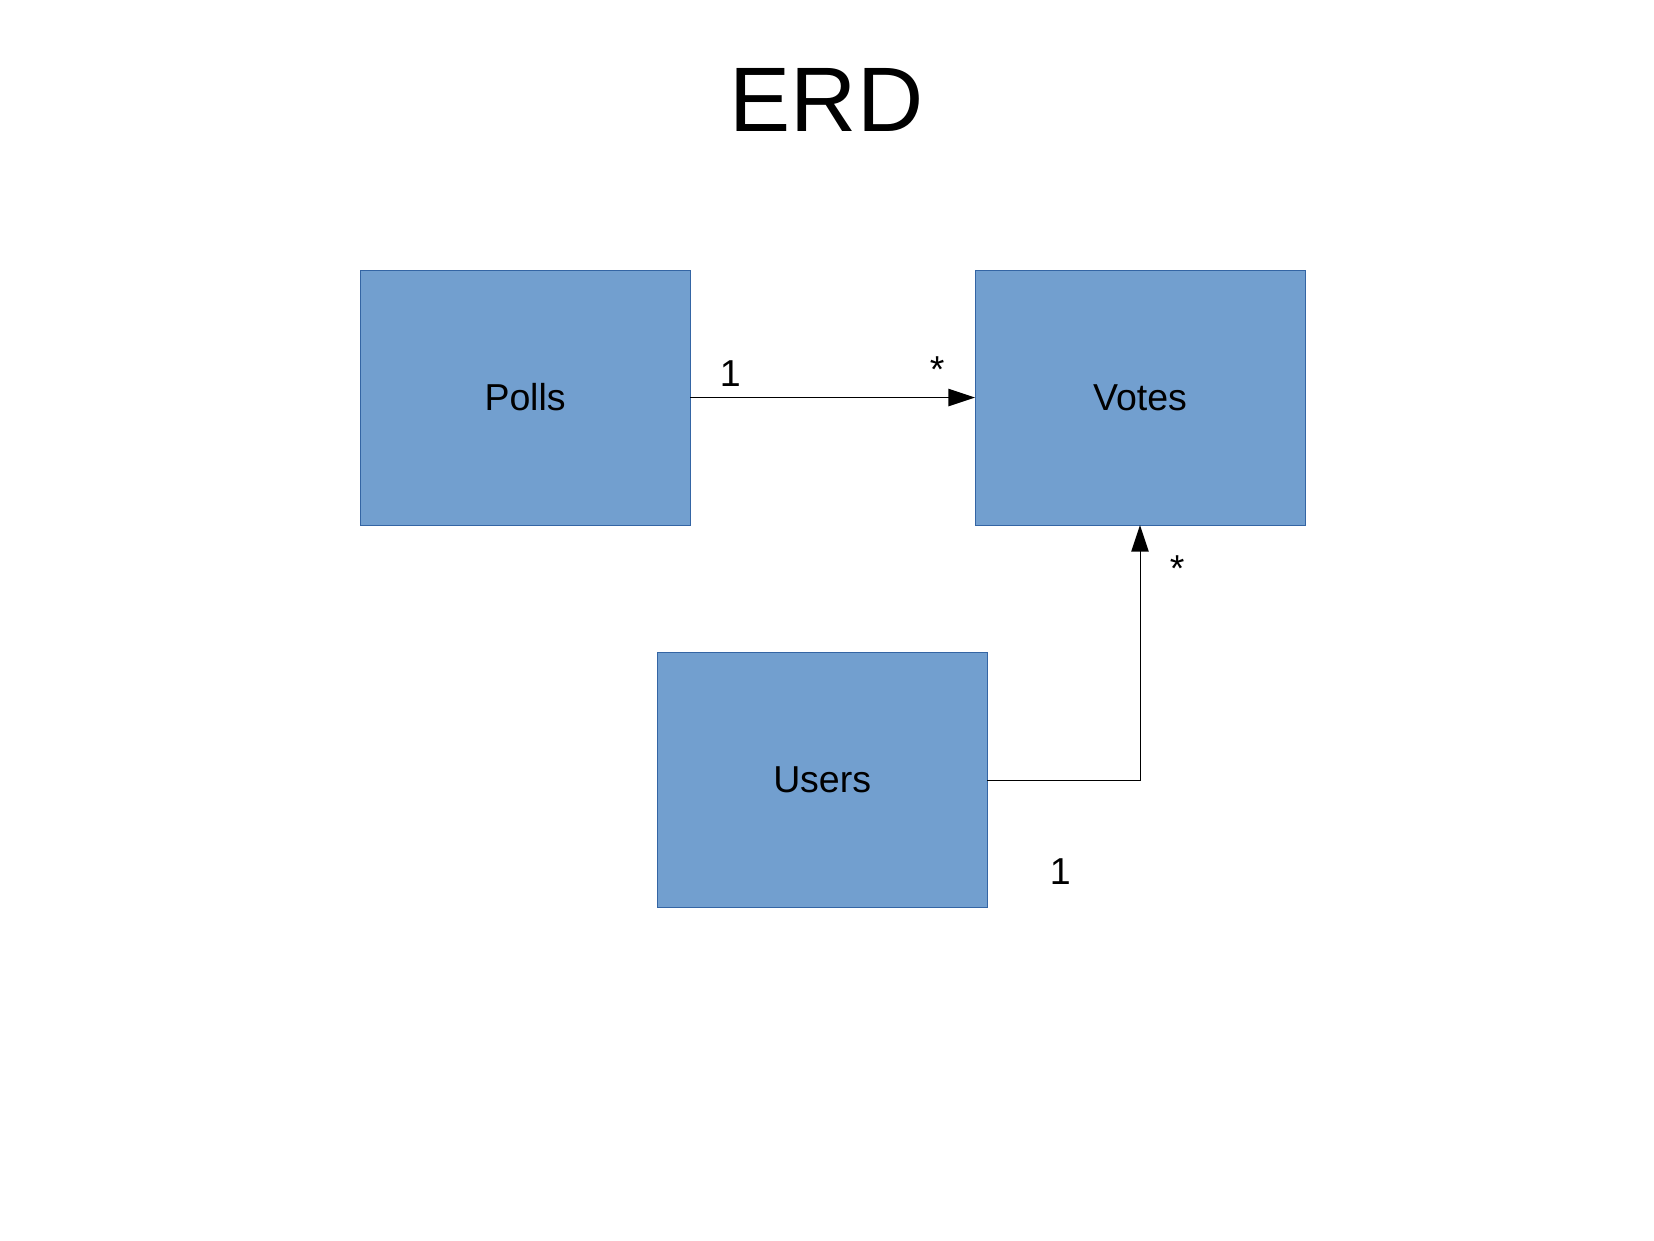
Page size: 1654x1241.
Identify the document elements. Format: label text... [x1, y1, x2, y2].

text_box * [915, 340, 961, 398]
text_box Polls [360, 270, 691, 526]
text_box 1 [1035, 843, 1081, 901]
text_box Votes [975, 270, 1306, 526]
text_box Users [657, 652, 988, 908]
title ERD [82, 48, 1571, 152]
text_box * [1155, 540, 1201, 597]
text_box 1 [705, 345, 751, 402]
